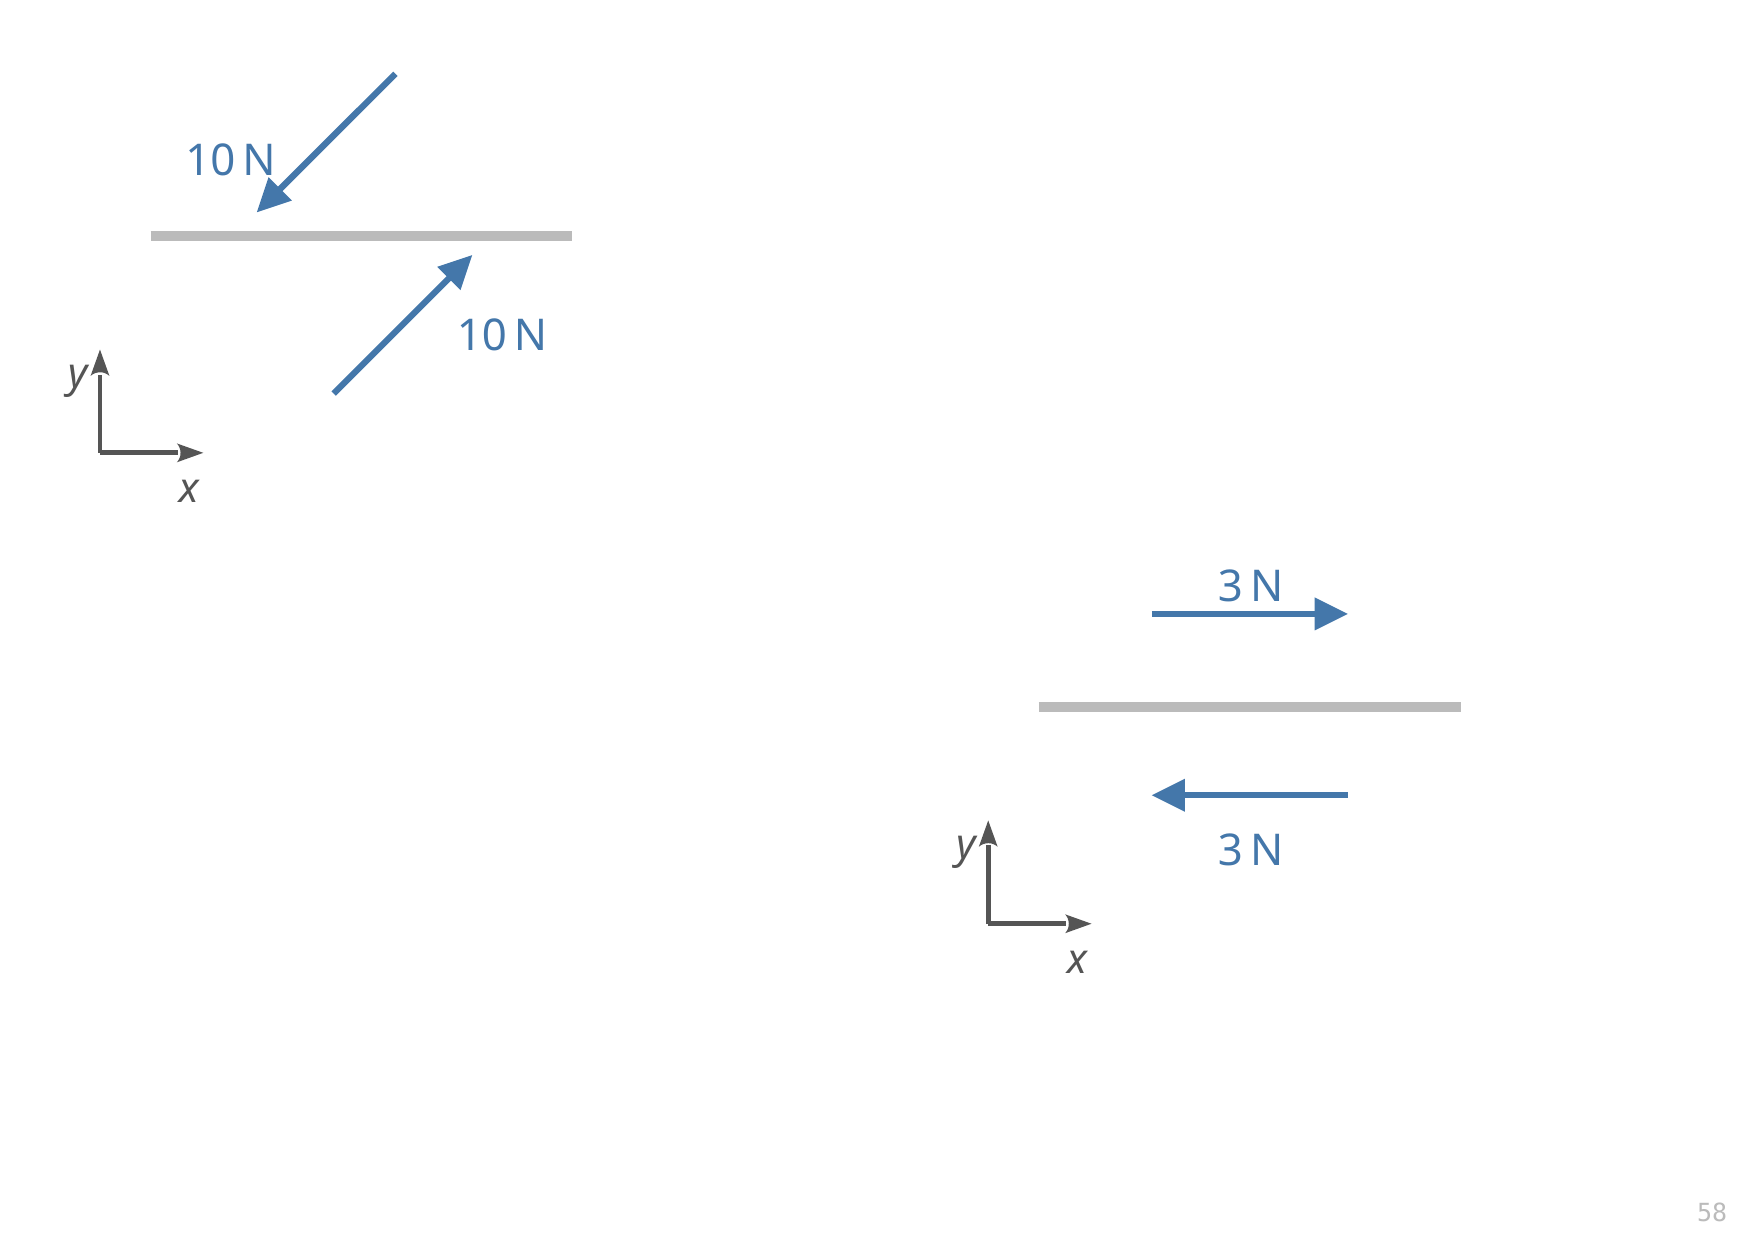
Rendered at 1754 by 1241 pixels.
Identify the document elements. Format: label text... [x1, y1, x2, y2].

text_box 3 N [1203, 811, 1297, 871]
text_box 10 N [442, 296, 558, 355]
text_box y [53, 335, 87, 393]
text_box x [163, 450, 197, 508]
text_box 3 N [1203, 547, 1297, 607]
text_box y [941, 806, 975, 864]
text_box 10 N [170, 121, 286, 180]
text_box x [1052, 921, 1086, 979]
